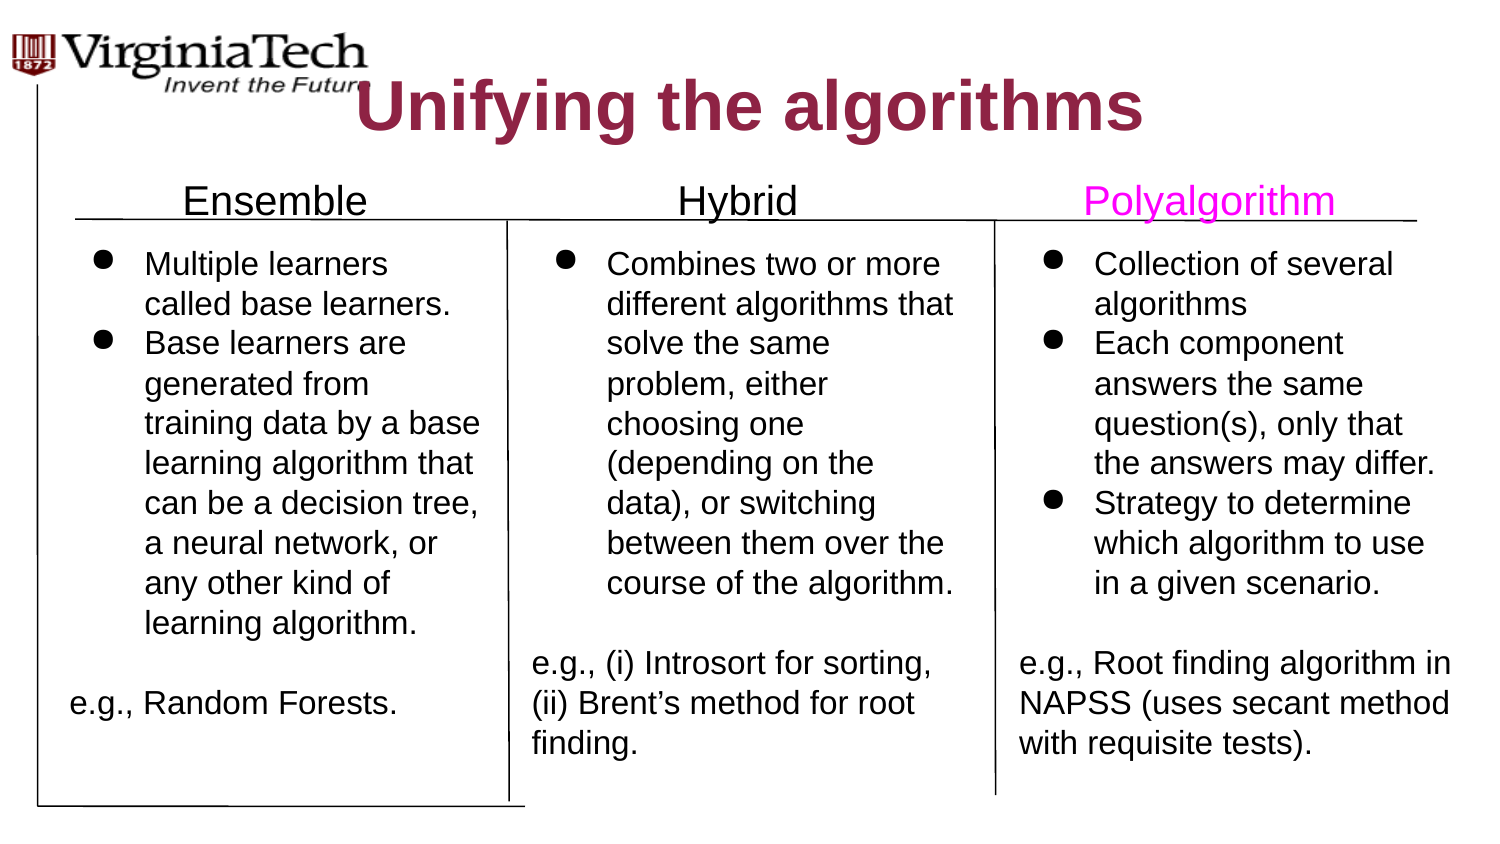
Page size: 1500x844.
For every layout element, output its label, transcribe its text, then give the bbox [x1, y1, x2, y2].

text_box Hybrid [684, 202, 700, 214]
text_box Hybrid [734, 195, 746, 213]
text_box Ensemble [318, 195, 330, 213]
text_box Ensemble [217, 195, 227, 214]
text_box Multiple learners called base learners. Base learners are generated from training data by a base learning algorithm that can be a decision tree, a neural network, or any other kind of learning algorithm. e.g., Random Forests. [54, 226, 497, 733]
text_box Hybrid [781, 195, 792, 213]
text_box Collection of several algorithms Each component answers the same question(s), only that the answers may differ. Strategy to determine which algorithm to use in a given scenario. e.g., Root finding algorithm in NAPSS (uses secant method with requisite tests). [1004, 226, 1471, 796]
text_box Ensemble [284, 195, 293, 214]
text_box Hybrid [579, 158, 897, 214]
text_box Polyalgorithm [1020, 158, 1399, 214]
text_box Combines two or more different algorithms that solve the same problem, either choosing one (depending on the data), or switching between them over the course of the algorithm. e.g., (i) Introsort for sorting, (ii) Brent’s method for root finding. [516, 226, 983, 796]
text_box Ensemble [116, 158, 434, 214]
title Unifying the algorithms [103, 44, 1399, 137]
text_box Ensemble [296, 195, 305, 214]
picture [12, 32, 372, 94]
